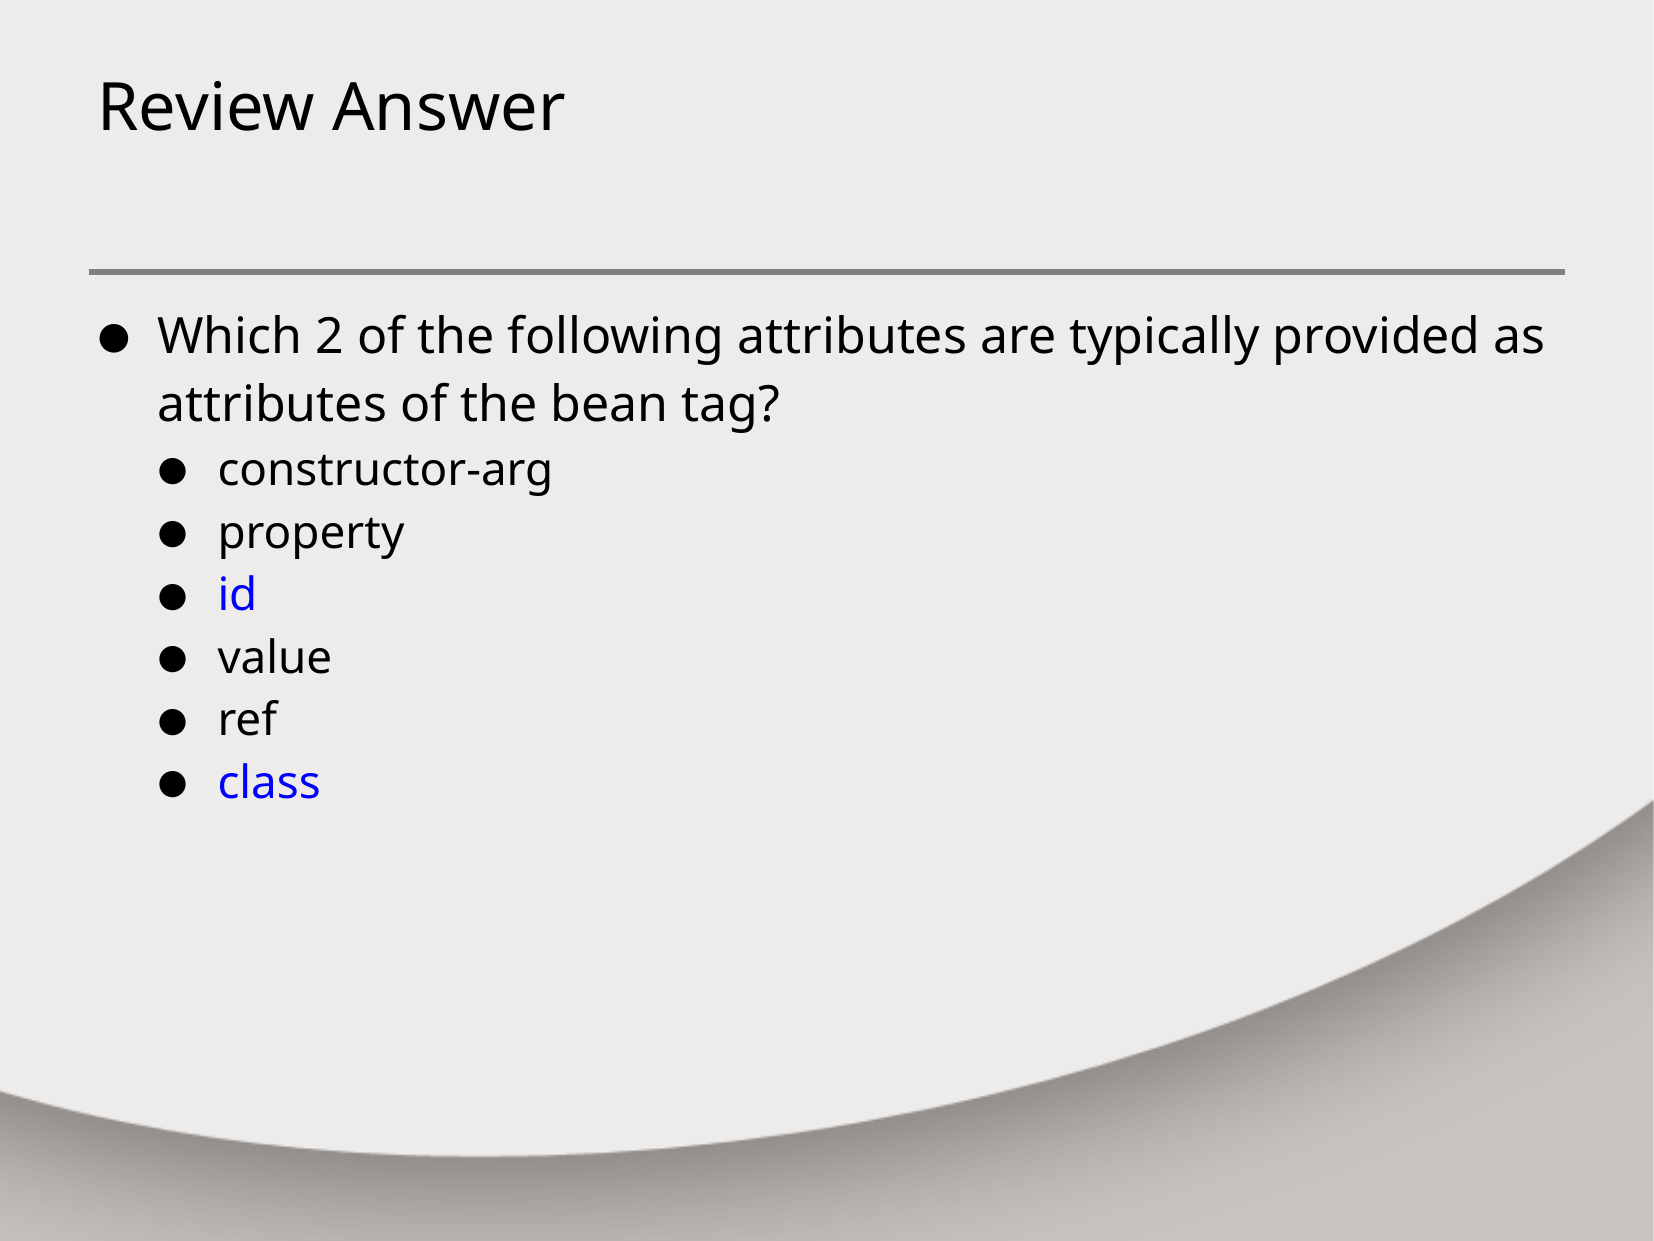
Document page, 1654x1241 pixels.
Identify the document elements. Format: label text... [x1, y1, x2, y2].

title Review Answer [97, 75, 1561, 226]
picture [0, 0, 1654, 1241]
list Which 2 of the following attributes are typically provided as attributes of the bean tag? constructor-arg property id value ref class [97, 300, 1561, 1163]
